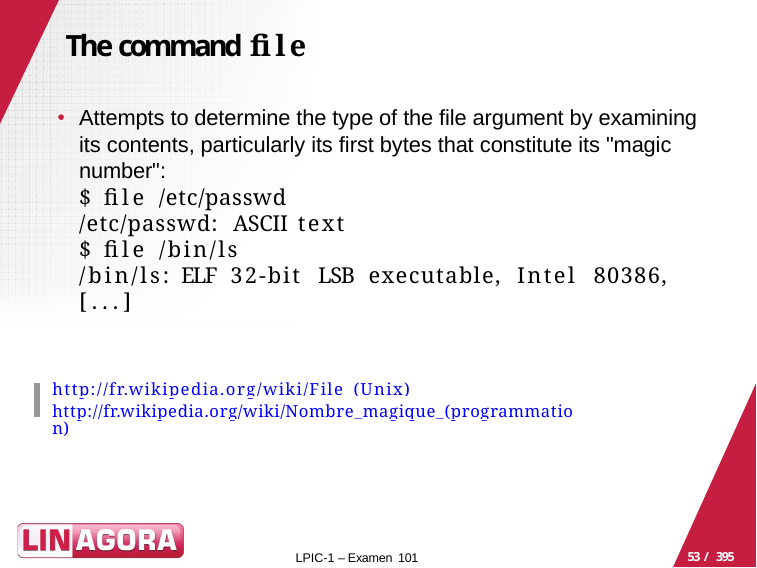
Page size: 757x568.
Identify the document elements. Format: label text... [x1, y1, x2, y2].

text_box The command file [63, 26, 697, 103]
picture [0, 0, 352, 352]
text_box <numéro> / 395 [683, 549, 747, 568]
text_box http://fr.wikipedia.org/wiki/File_(Unix) http://fr.wikipedia.org/wiki/Nombre_magique_(programmation) [50, 378, 575, 422]
text_box Attempts to determine the type of the file argument by examining its contents, particularly its first bytes that constitute its "magic number": $ file /etc/passwd /etc/passwd: ASCII text $ file /bin/ls /bin/ls: ELF 32-bit LSB executable, Intel 80386, [...] [32, 103, 724, 418]
text_box LPIC-1 – Examen 101 [293, 549, 420, 568]
text_box [17, 520, 184, 562]
